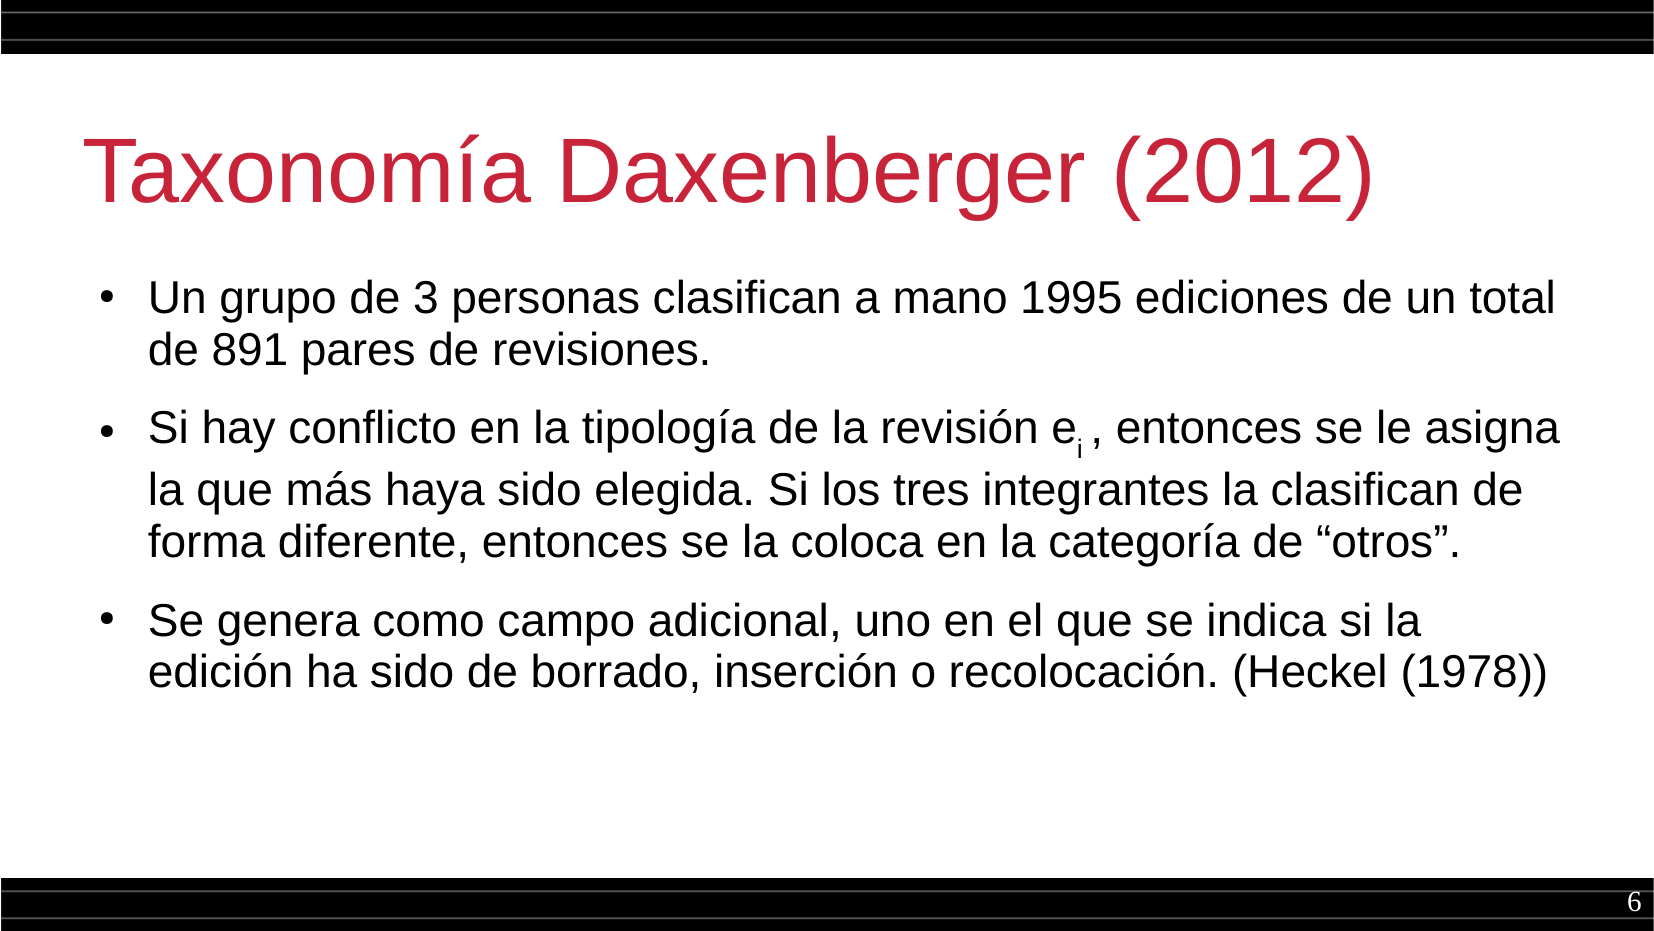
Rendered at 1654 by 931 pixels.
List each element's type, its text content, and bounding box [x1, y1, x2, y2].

picture [1, 0, 1654, 54]
title Taxonomía Daxenberger (2012) [82, 92, 1571, 249]
list Un grupo de 3 personas clasifican a mano 1995 ediciones de un total de 891 pares de revisiones. Si hay conflicto en la tipología de la revisión ei , entonces se le asigna la que más haya sido elegida. Si los tres integrantes la clasifican de forma diferente, entonces se la coloca en la categoría de “otros”. Se genera como campo adicional, uno en el que se indica si la edición ha sido de borrado, inserción o recolocación. (Heckel (1978)) [82, 271, 1571, 758]
picture [1, 878, 1654, 931]
